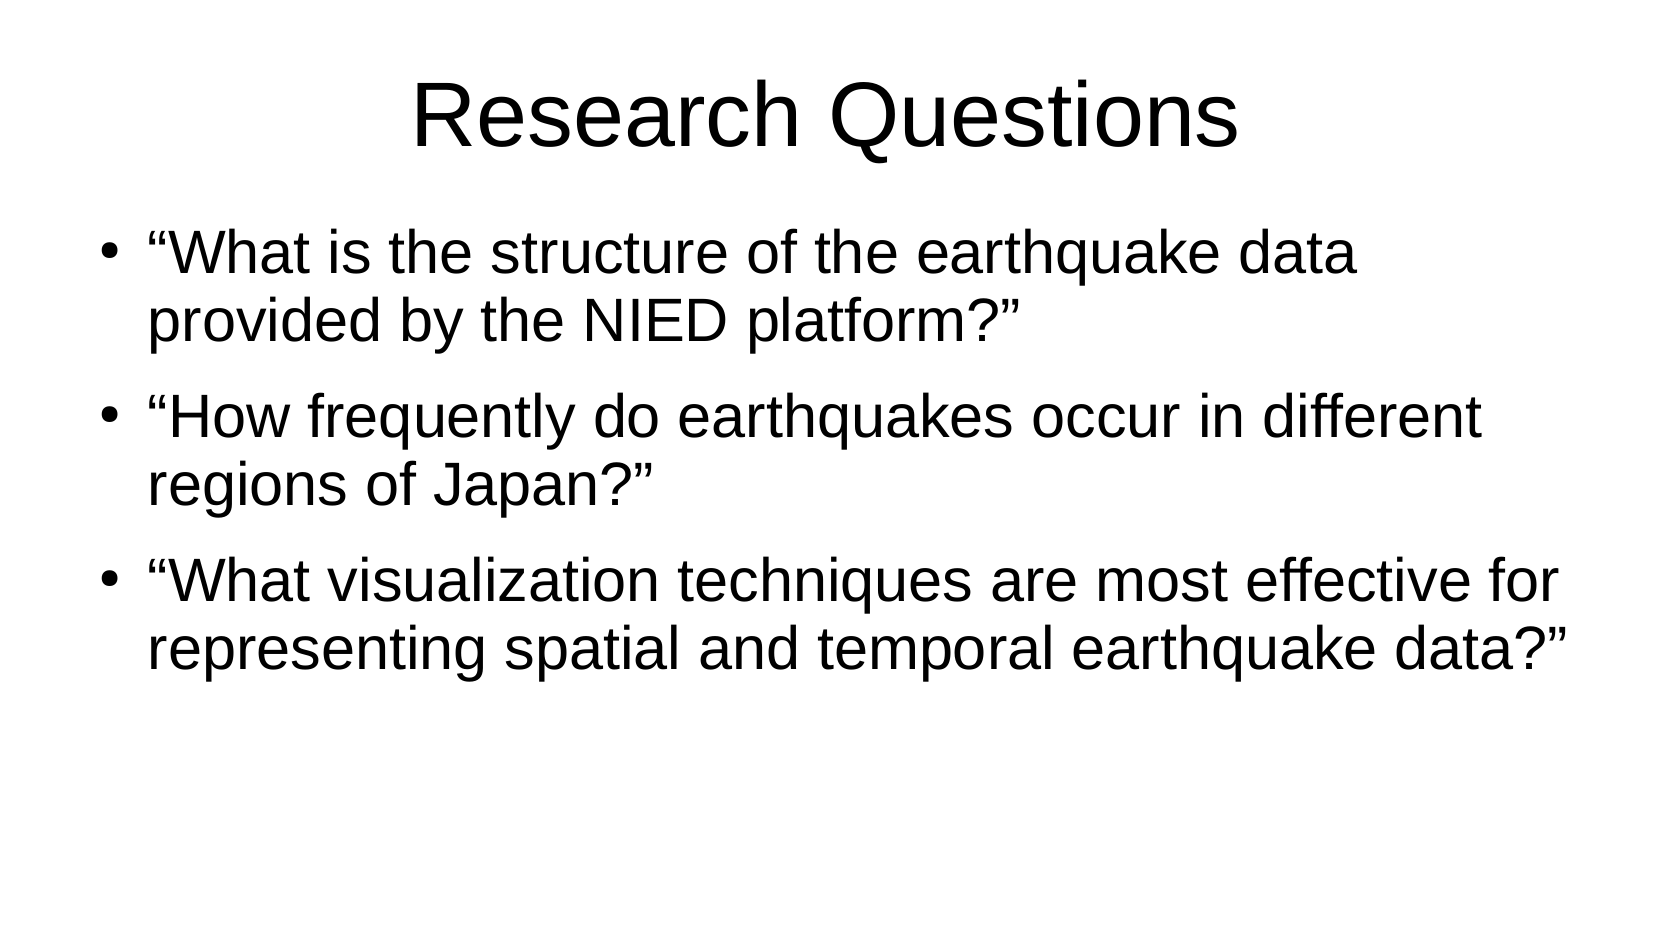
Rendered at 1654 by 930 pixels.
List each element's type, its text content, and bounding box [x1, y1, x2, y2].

title Research Questions [82, 37, 1571, 193]
list “What is the structure of the earthquake data provided by the NIED platform?” “How frequently do earthquakes occur in different regions of Japan?” “What visualization techniques are most effective for representing spatial and temporal earthquake data?” [82, 217, 1571, 757]
